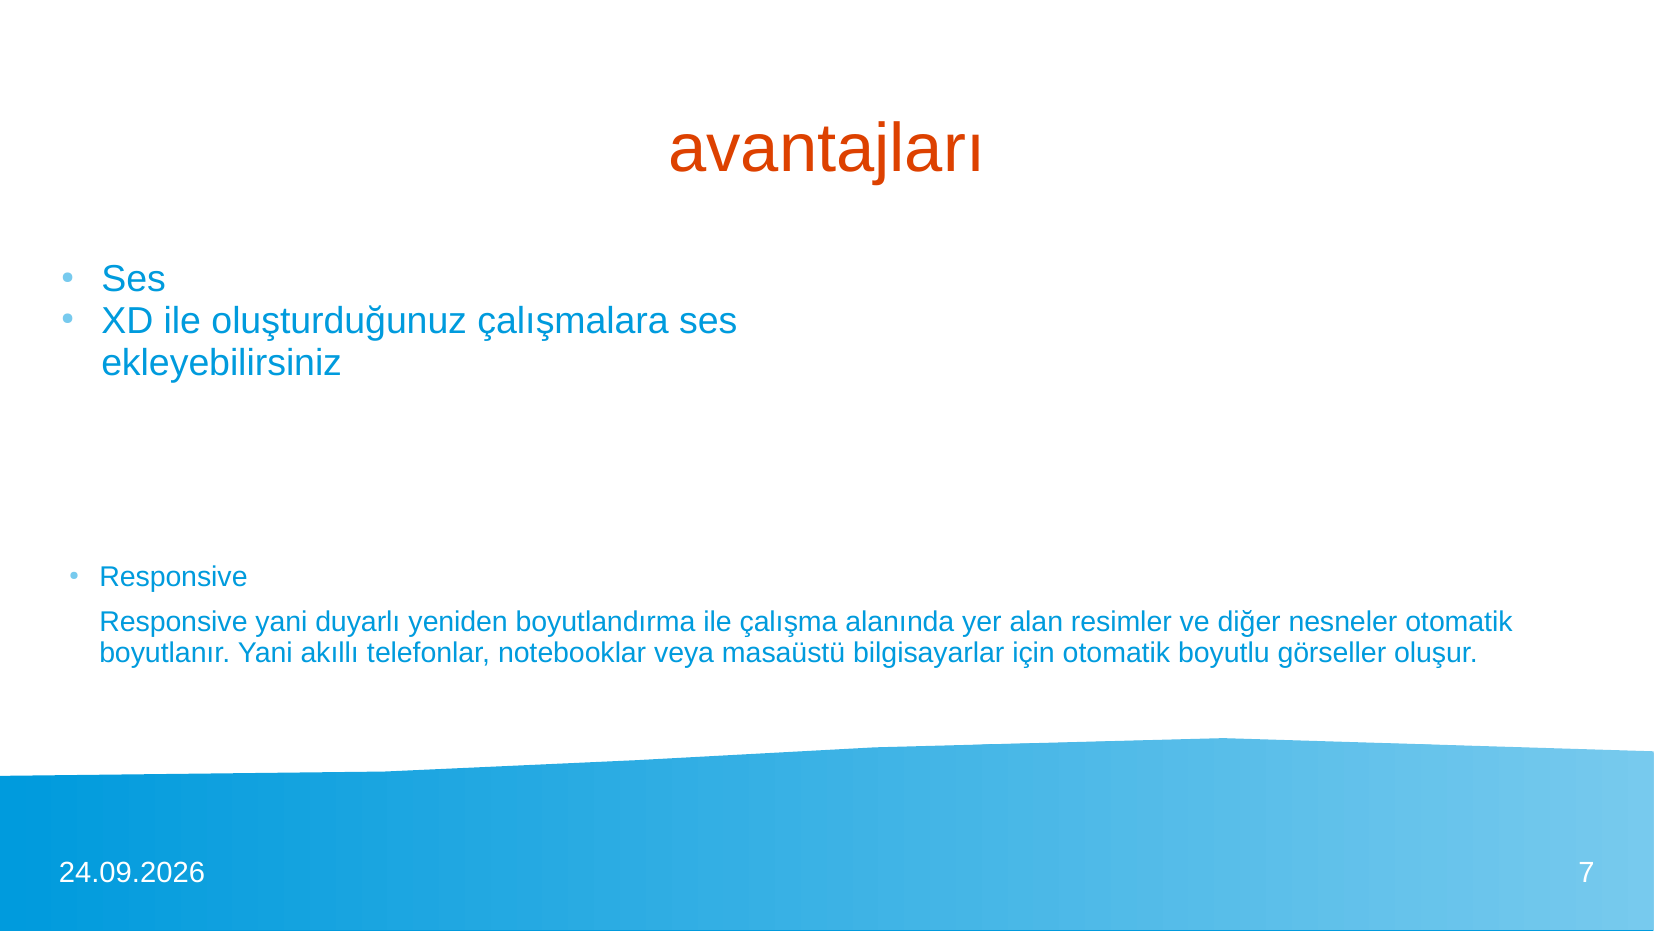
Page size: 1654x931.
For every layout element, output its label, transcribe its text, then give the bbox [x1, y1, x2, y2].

title avantajları [88, 59, 1565, 237]
list Ses XD ile oluşturduğunuz çalışmalara ses ekleyebilirsiniz [48, 257, 798, 384]
list Responsive Responsive yani duyarlı yeniden boyutlandırma ile çalışma alanında yer alan resimler ve diğer nesneler otomatik boyutlanır. Yani akıllı telefonlar, notebooklar veya masaüstü bilgisayarlar için otomatik boyutlu görseller oluşur. [59, 561, 1595, 688]
